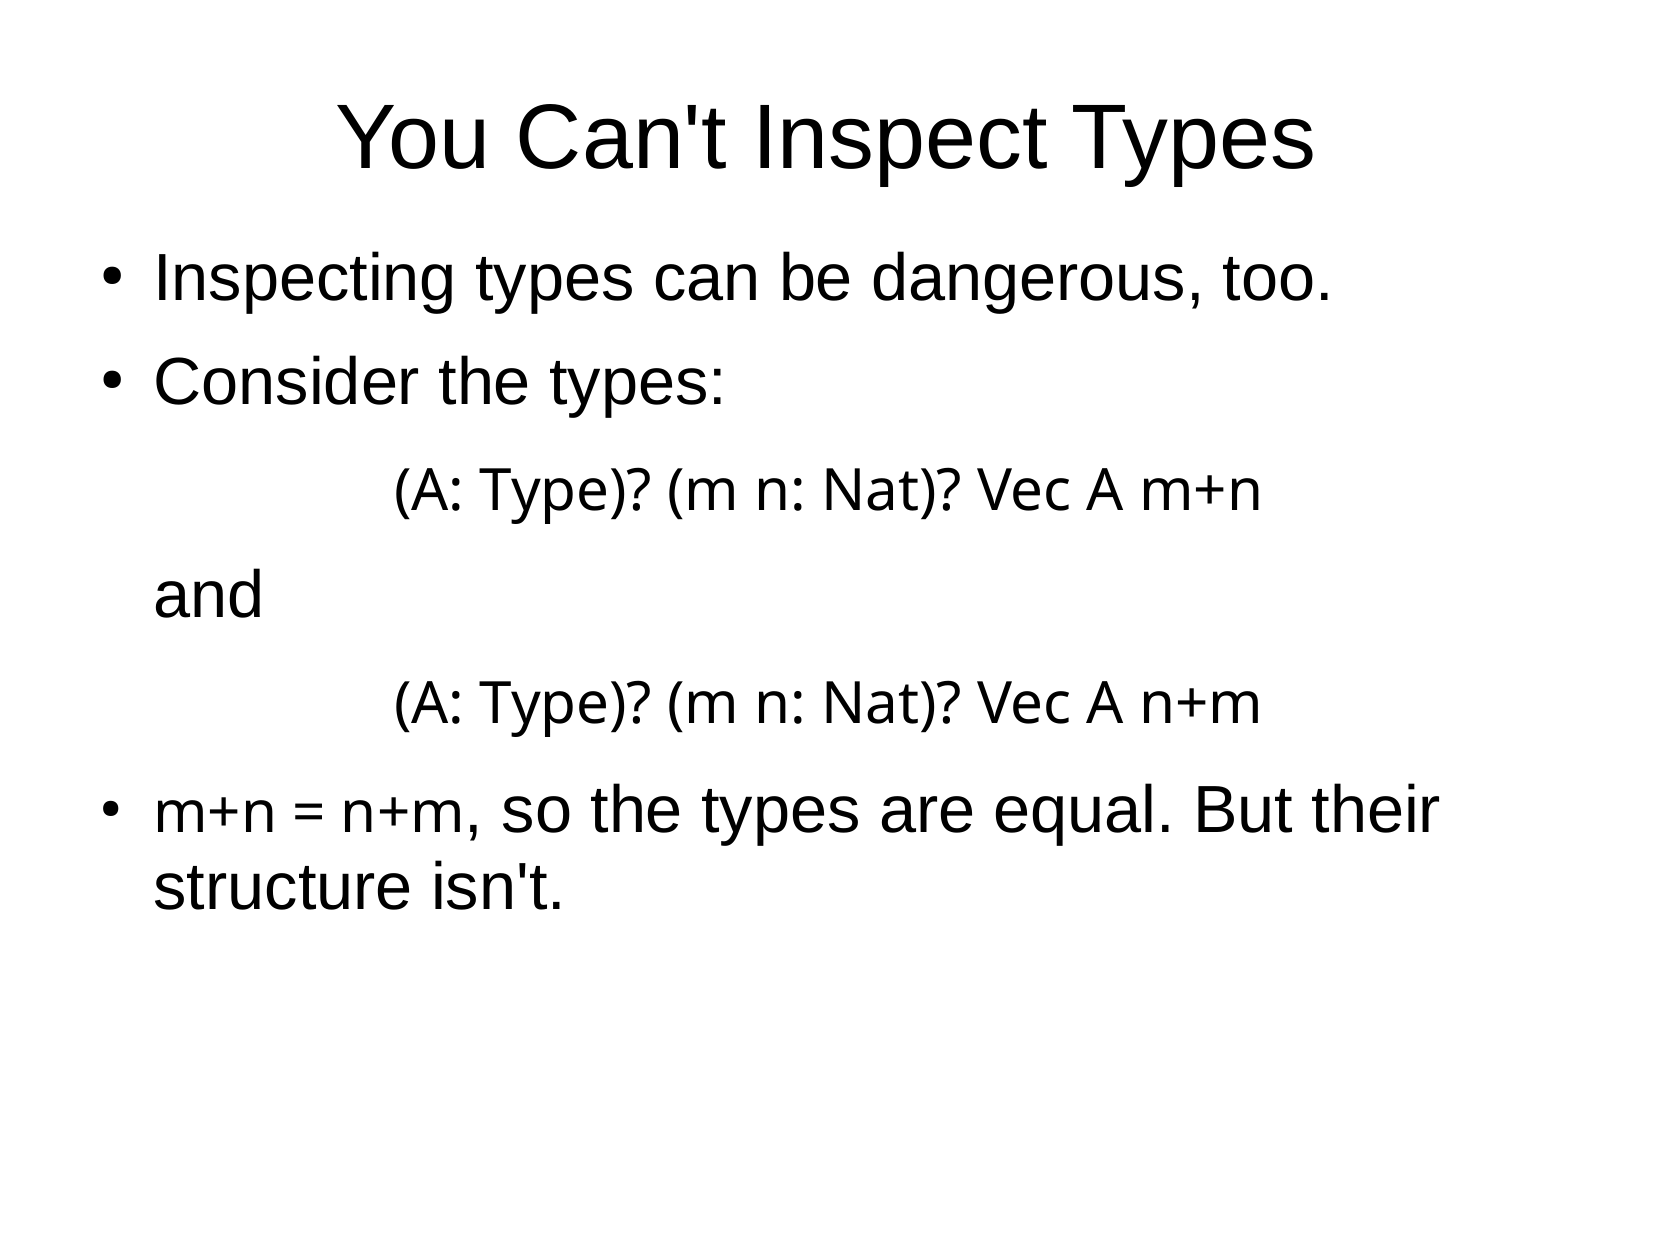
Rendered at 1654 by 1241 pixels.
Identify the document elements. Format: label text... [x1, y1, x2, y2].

list Inspecting types can be dangerous, too. Consider the types: (A: Type)? (m n: Nat)? Vec A m+n and (A: Type)? (m n: Nat)? Vec A n+m m+n = n+m, so the types are equal. But their structure isn't. [82, 240, 1576, 1059]
title You Can't Inspect Types [82, 49, 1571, 226]
